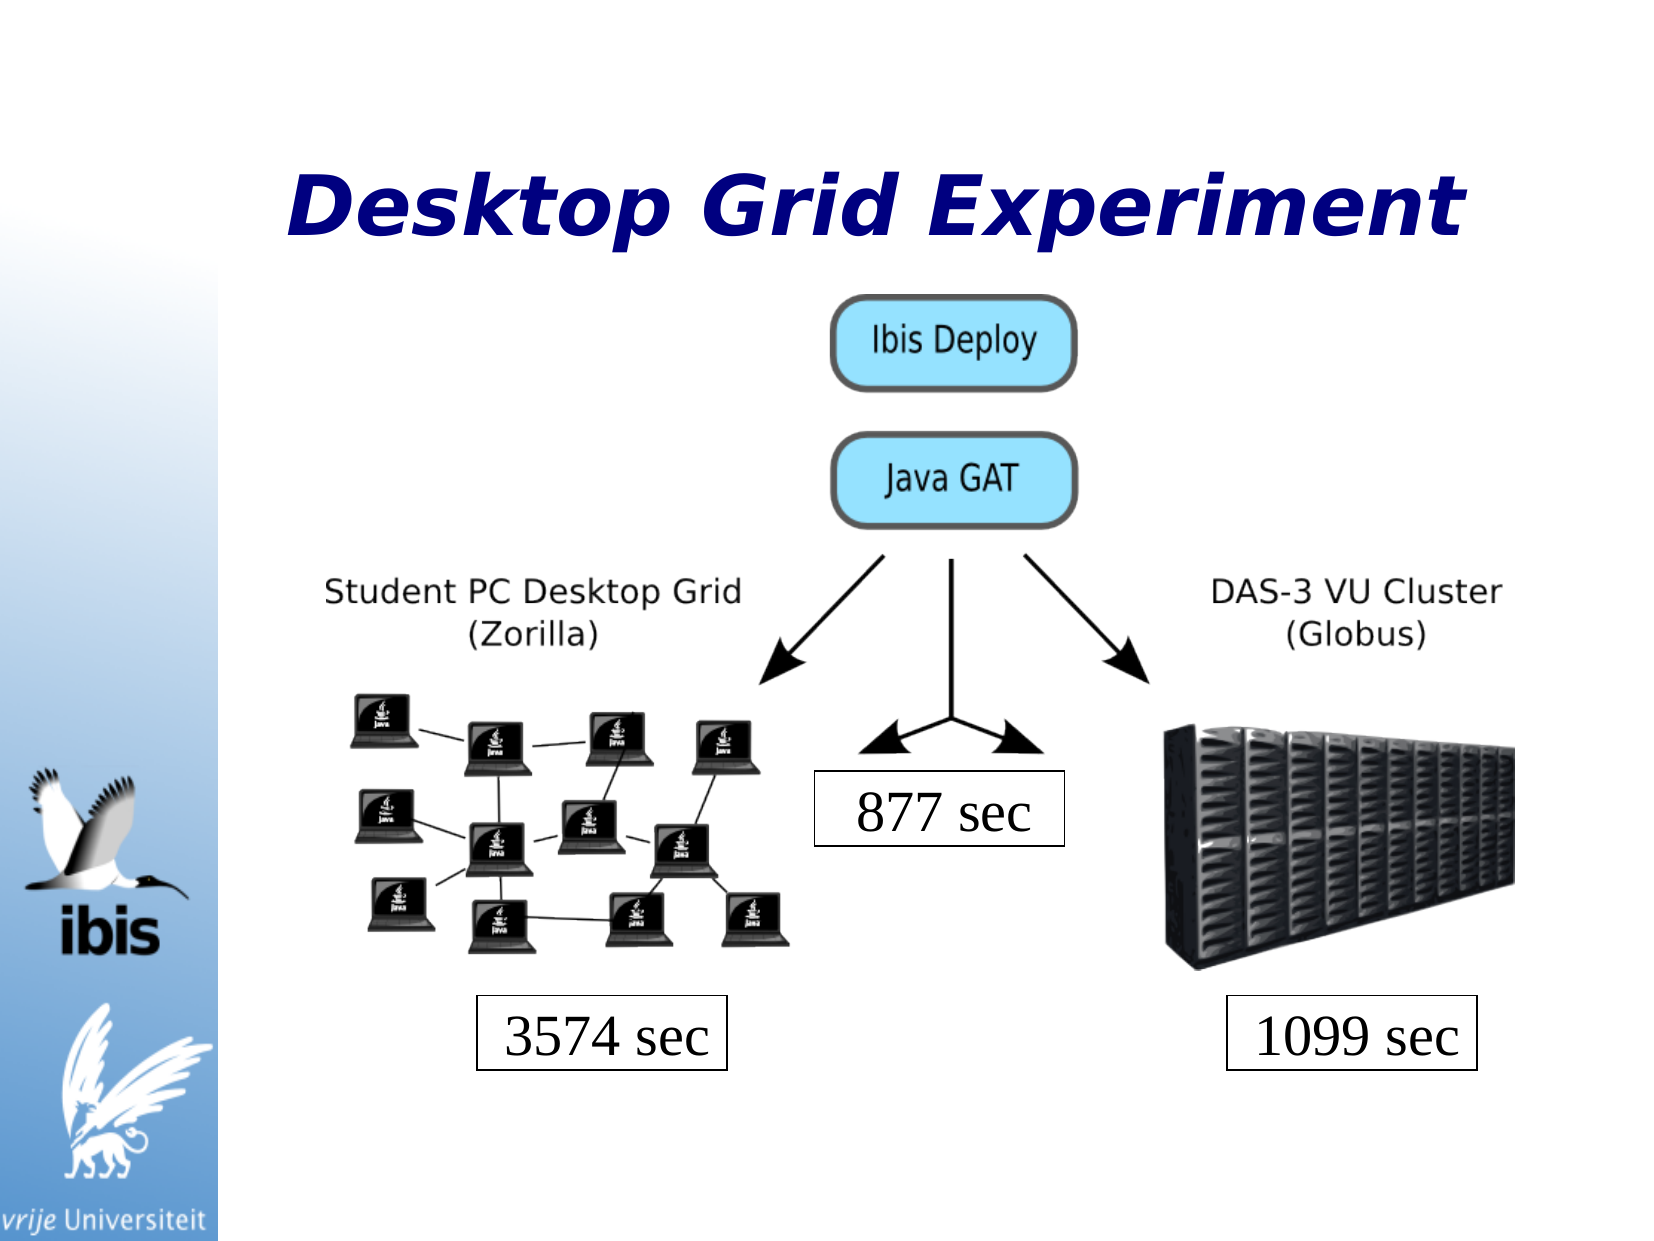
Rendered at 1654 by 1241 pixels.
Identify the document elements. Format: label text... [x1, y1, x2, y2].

picture [0, 0, 218, 1241]
text_box 3574 sec [489, 996, 726, 1069]
text_box 877 sec [826, 771, 1215, 852]
text_box 3574 sec [489, 995, 877, 1076]
picture [326, 294, 1515, 971]
text_box 1099 sec [1239, 995, 1627, 1076]
text_box 877 sec [826, 772, 1064, 845]
text_box 1099 sec [1239, 996, 1476, 1069]
title Desktop Grid Experiment [219, 102, 1534, 311]
